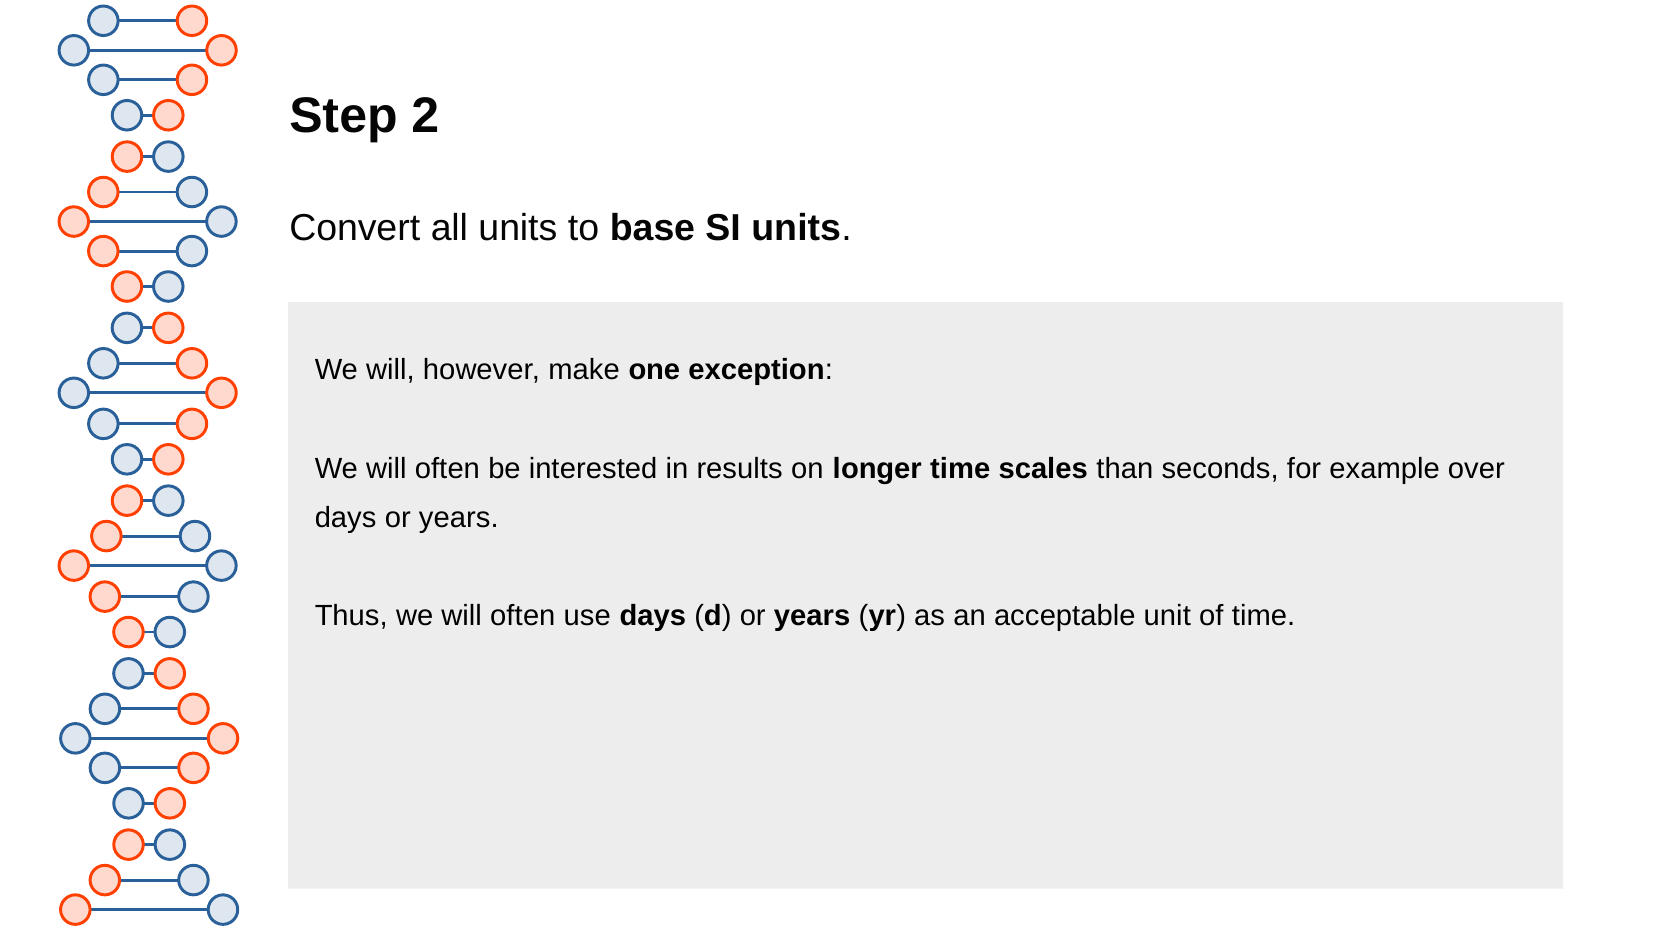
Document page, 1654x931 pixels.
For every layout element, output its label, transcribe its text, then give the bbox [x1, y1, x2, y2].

list Convert all units to base SI units. [289, 206, 1576, 263]
text_box [288, 302, 1564, 889]
title Step 2 [289, 37, 620, 193]
text_box We will, however, make one exception: We will often be interested in results on longer time scales than seconds, for example over days or years. Thus, we will often use days (d) or years (yr) as an acceptable unit of time. [300, 329, 1544, 640]
